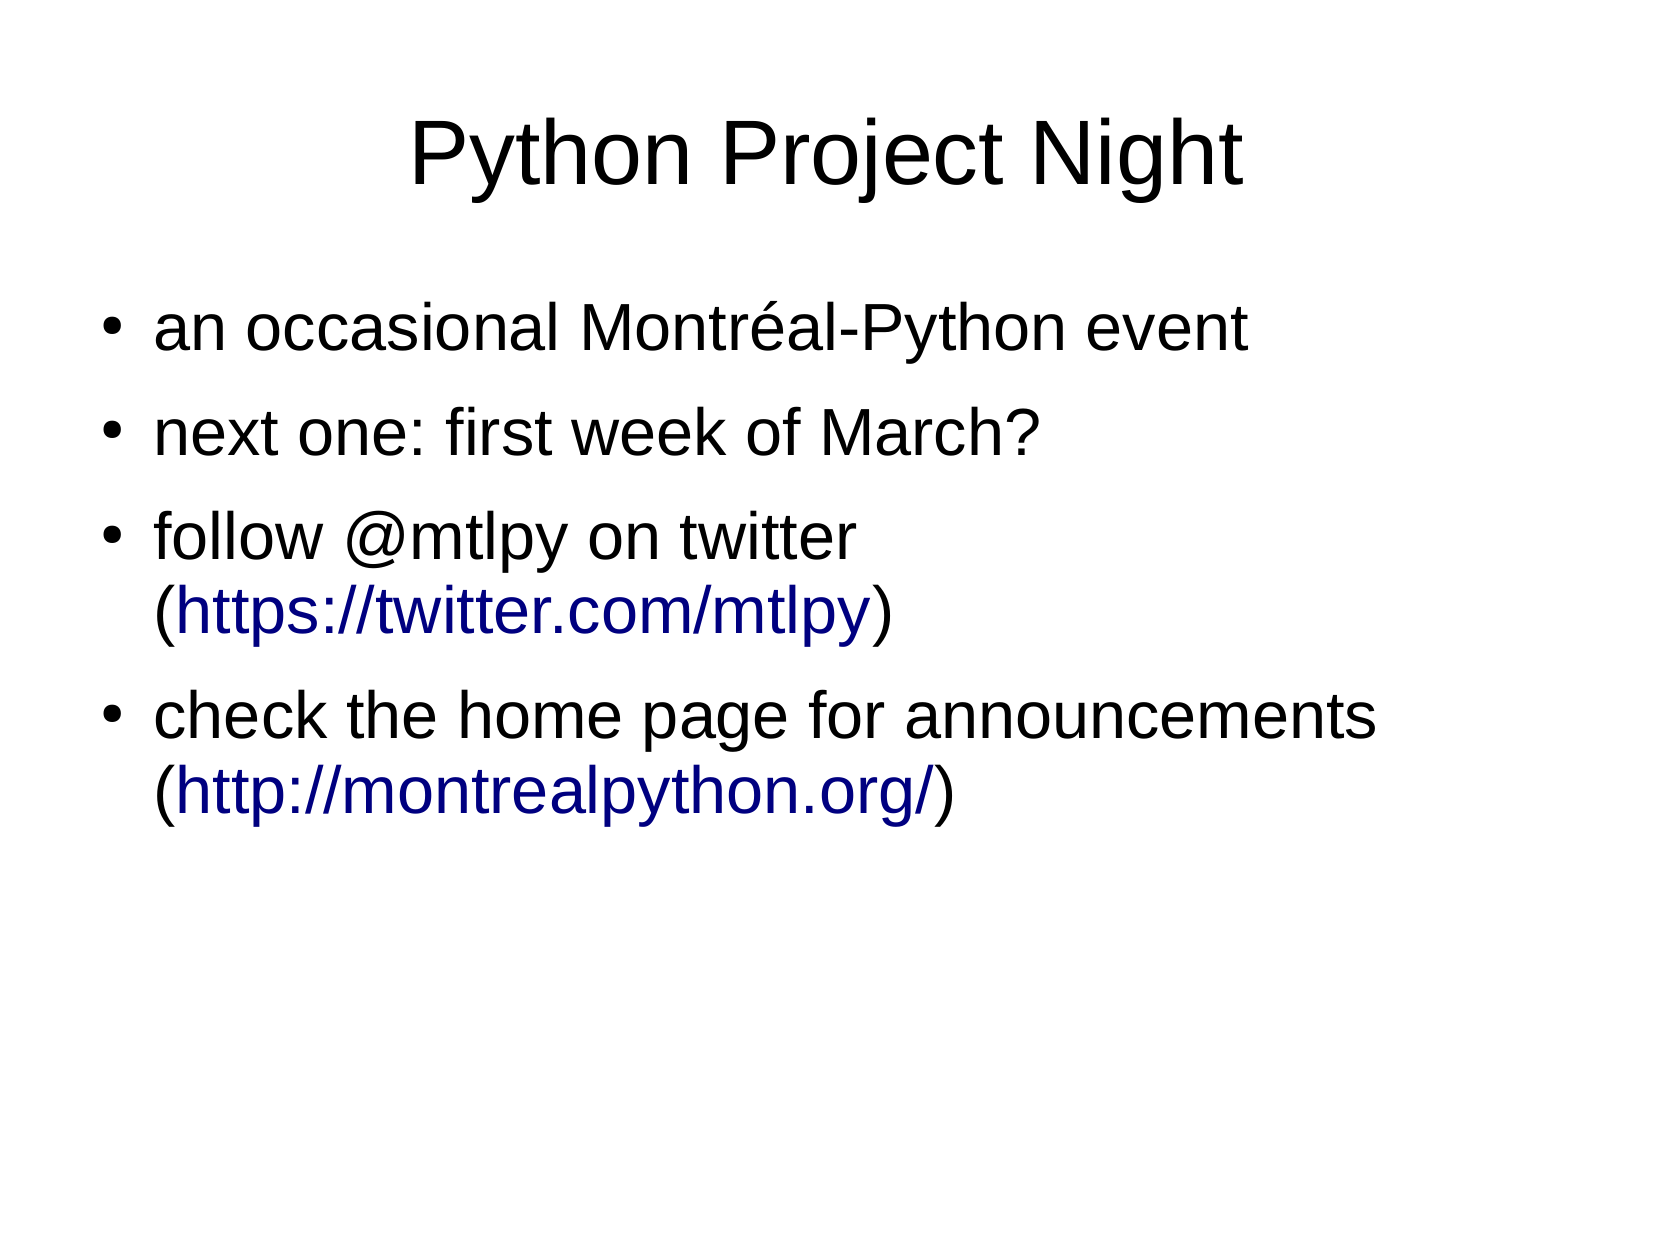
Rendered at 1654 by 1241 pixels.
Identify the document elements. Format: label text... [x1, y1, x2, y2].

list an occasional Montréal-Python event next one: first week of March? follow @mtlpy on twitter (https://twitter.com/mtlpy) check the home page for announcements (http://montrealpython.org/) [82, 290, 1538, 1010]
title Python Project Night [82, 49, 1571, 257]
